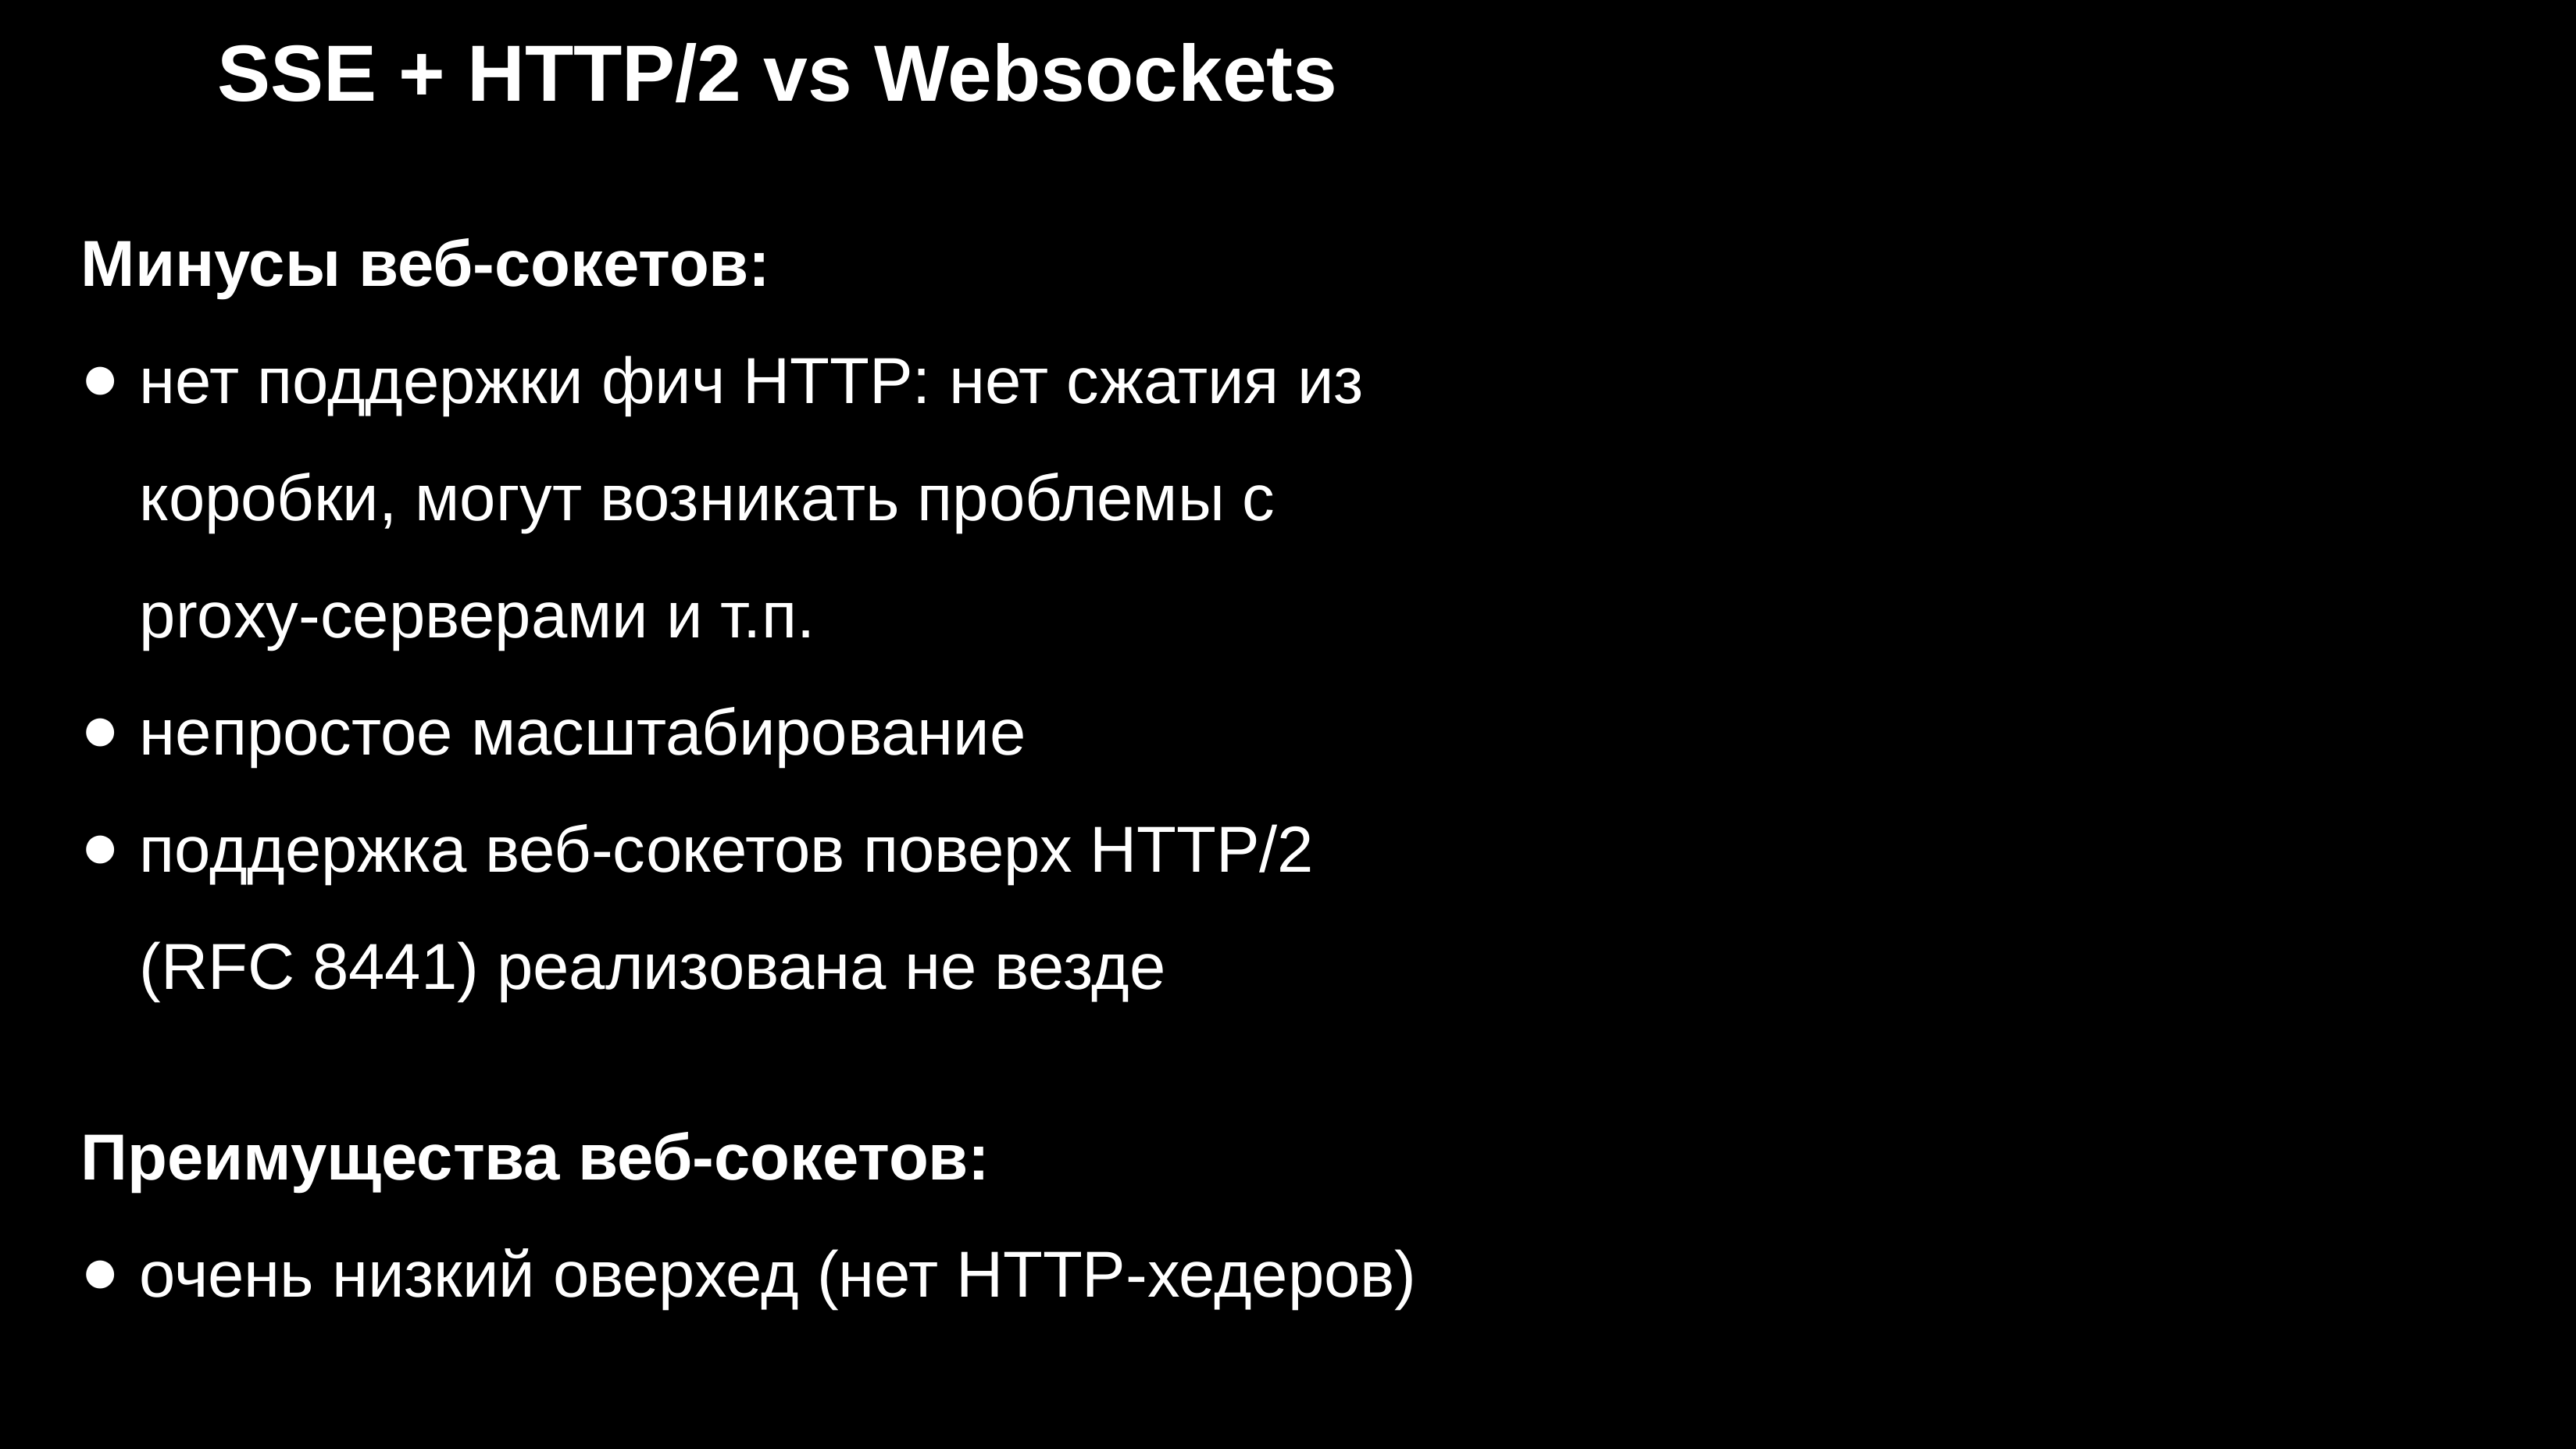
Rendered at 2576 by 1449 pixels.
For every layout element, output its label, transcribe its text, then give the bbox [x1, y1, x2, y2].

title SSE + HTTP/2 vs Websockets [217, 21, 2349, 120]
text_box Минусы веб-сокетов: нет поддержки фич HTTP: нет сжатия из коробки, могут возникать проблемы с proxy-серверами и т.п. непростое масштабирование поддержка веб-сокетов поверх HTTP/2 (RFC 8441) реализована не везде [69, 170, 1466, 1014]
text_box Преимущества веб-сокетов: очень низкий оверхед (нет HTTP-хедеров) [69, 1064, 1466, 1322]
